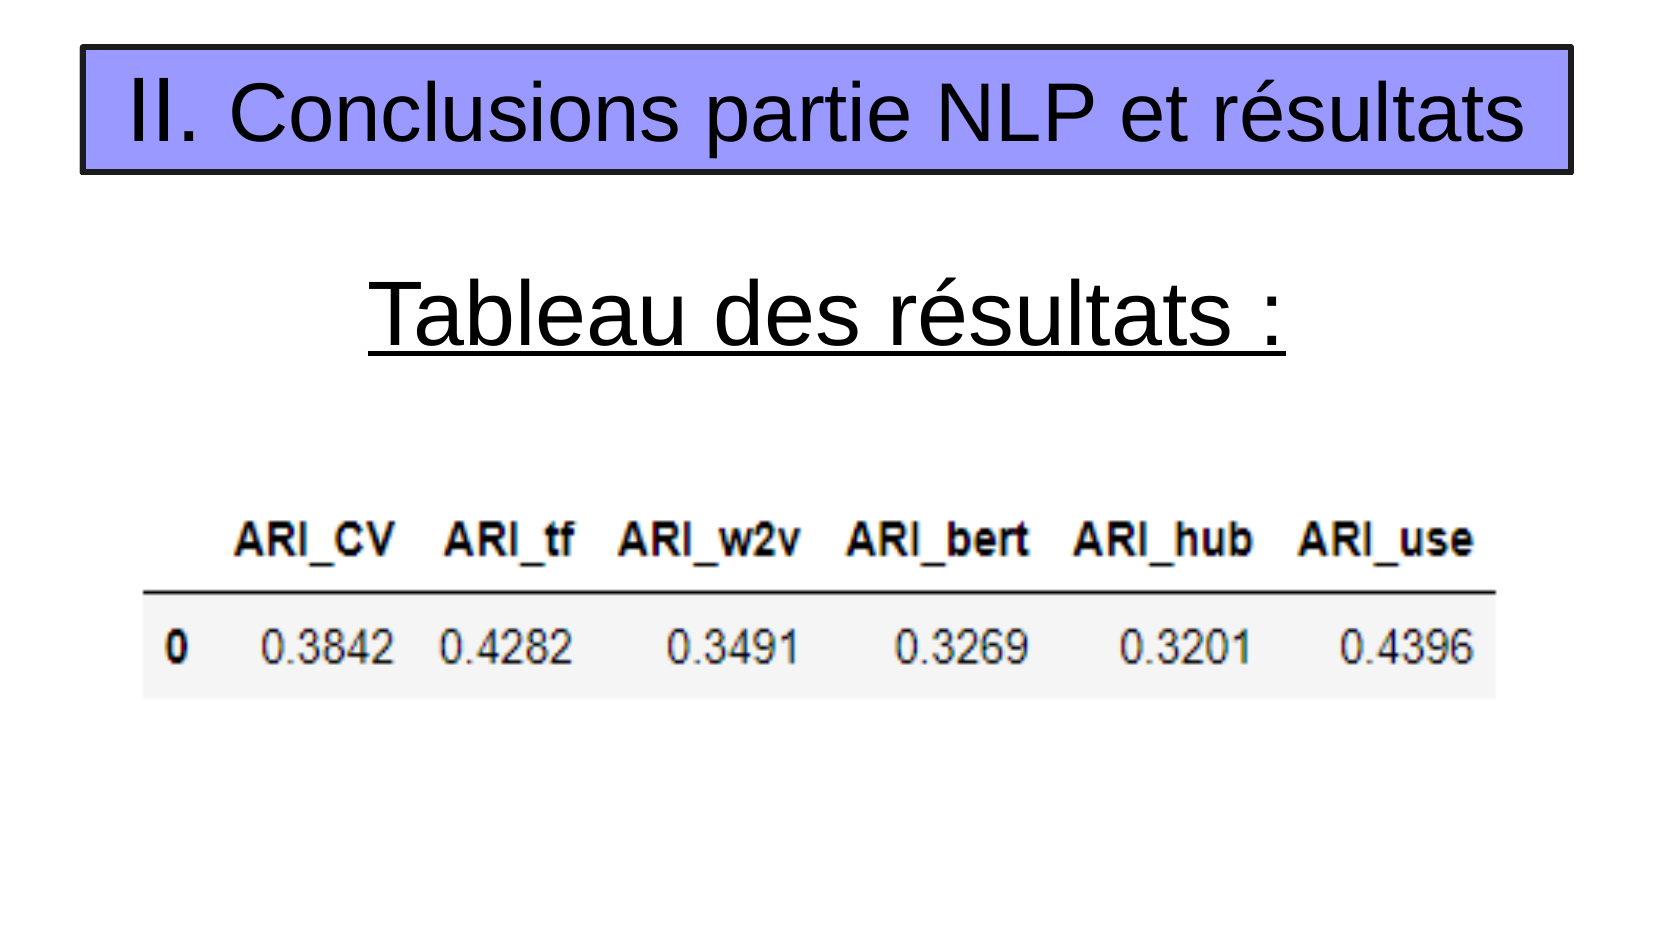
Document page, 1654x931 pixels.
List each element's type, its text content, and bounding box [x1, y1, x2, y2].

title II. Conclusions partie NLP et résultats [82, 47, 1571, 172]
title Tableau des résultats : [82, 236, 1571, 392]
picture [141, 519, 1501, 703]
